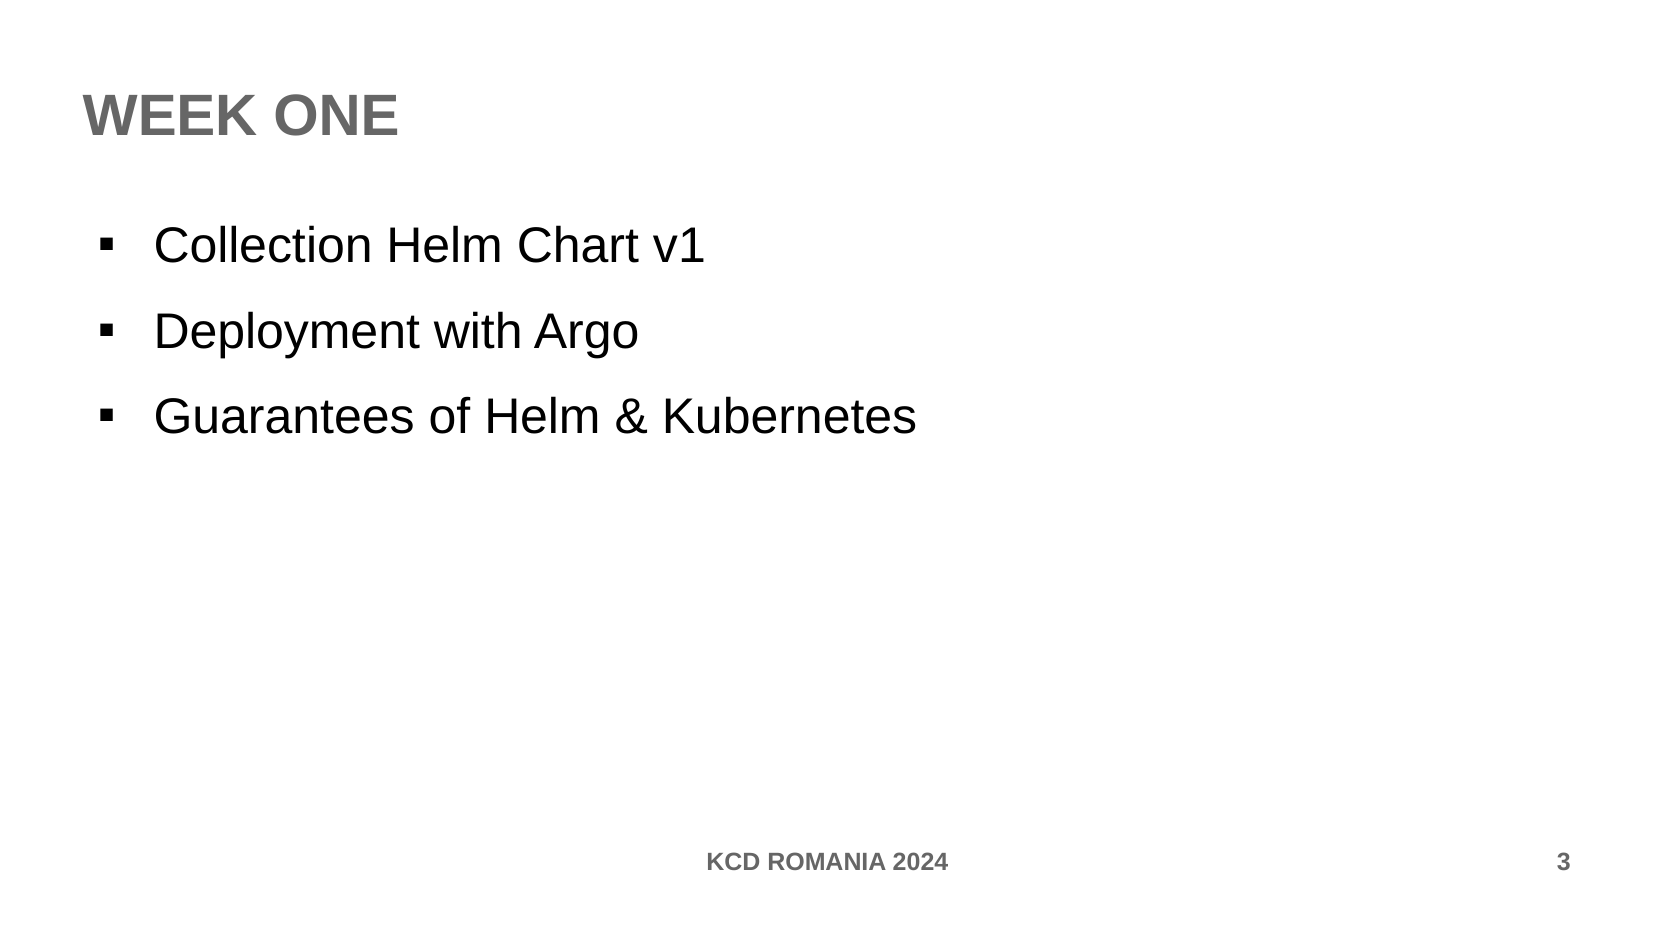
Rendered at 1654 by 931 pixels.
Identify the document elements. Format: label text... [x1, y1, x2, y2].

list Collection Helm Chart v1 Deployment with Argo Guarantees of Helm & Kubernetes [82, 217, 1571, 758]
title WEEK ONE [82, 37, 1571, 193]
